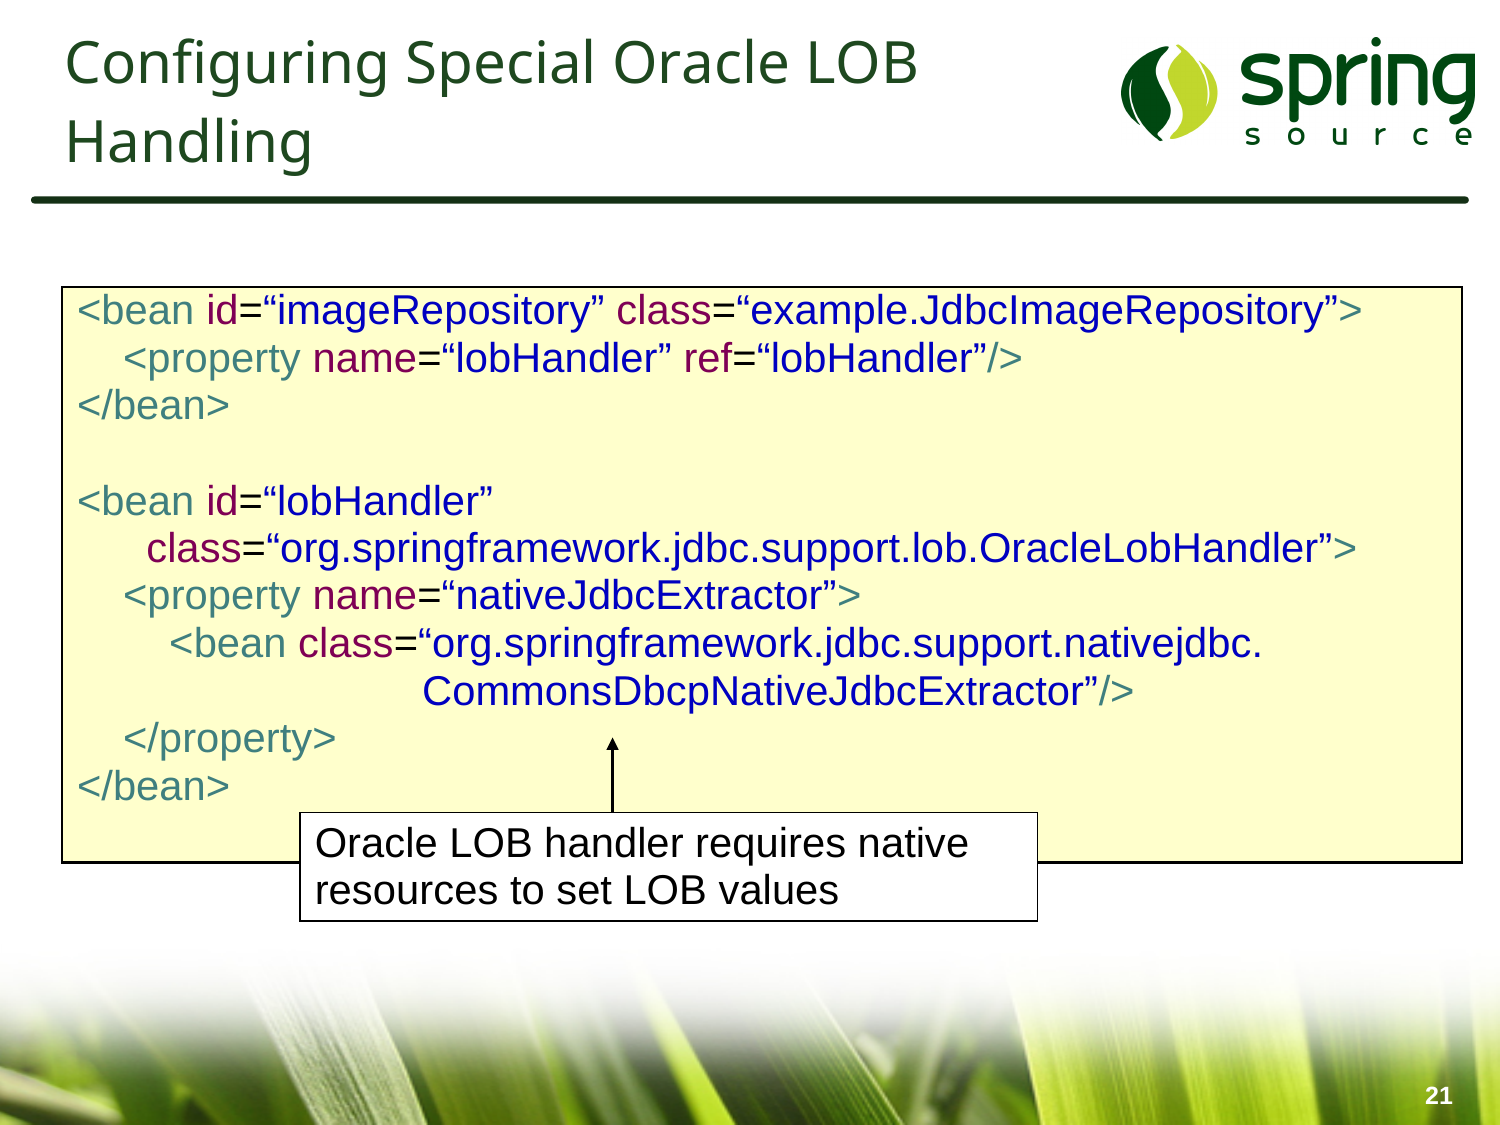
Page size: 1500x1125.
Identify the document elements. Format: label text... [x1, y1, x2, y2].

title Configuring Special Oracle LOB Handling [49, 21, 1082, 180]
picture [0, 944, 1500, 1125]
picture [1121, 37, 1475, 145]
text_box Oracle LOB handler requires native resources to set LOB values [300, 812, 1038, 921]
list <bean id=“imageRepository” class=“example.JdbcImageRepository”> <property name=“lobHandler” ref=“lobHandler”/> </bean> <bean id=“lobHandler” class=“org.springframework.jdbc.support.lob.OracleLobHandler”> <property name=“nativeJdbcExtractor”> <bean class=“org.springframework.jdbc.support.nativejdbc. CommonsDbcpNativeJdbcExtractor”/> </property> </bean> [62, 287, 1463, 863]
